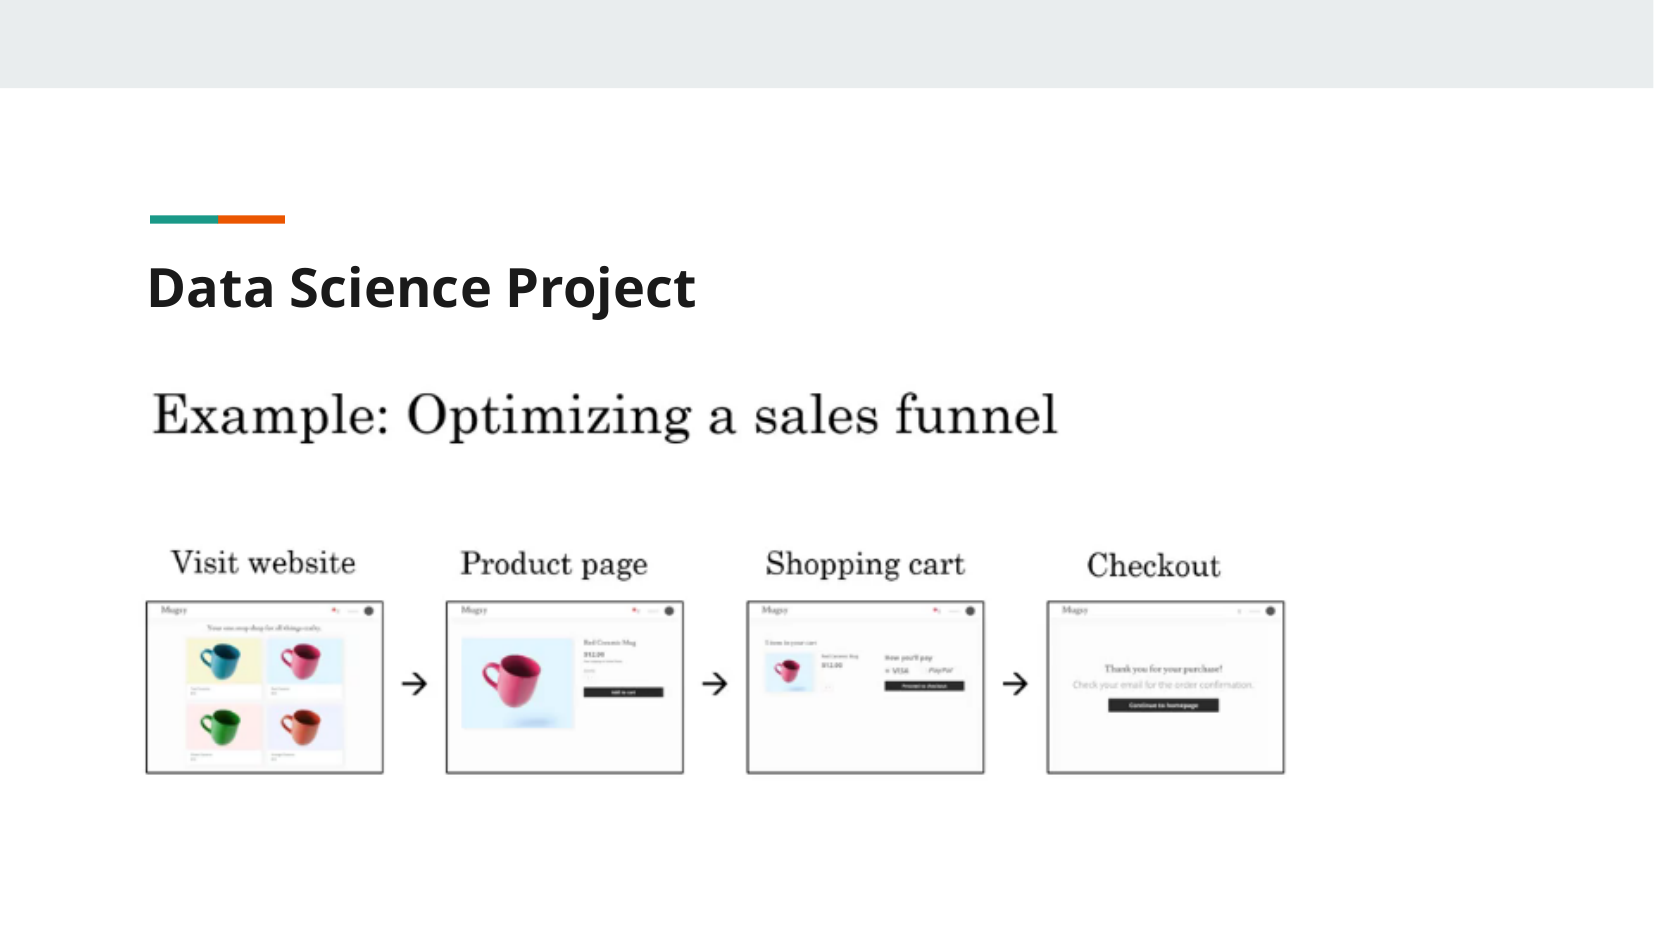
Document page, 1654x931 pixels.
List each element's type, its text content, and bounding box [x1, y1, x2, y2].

picture [134, 373, 1307, 806]
title Data Science Project [131, 238, 1523, 336]
